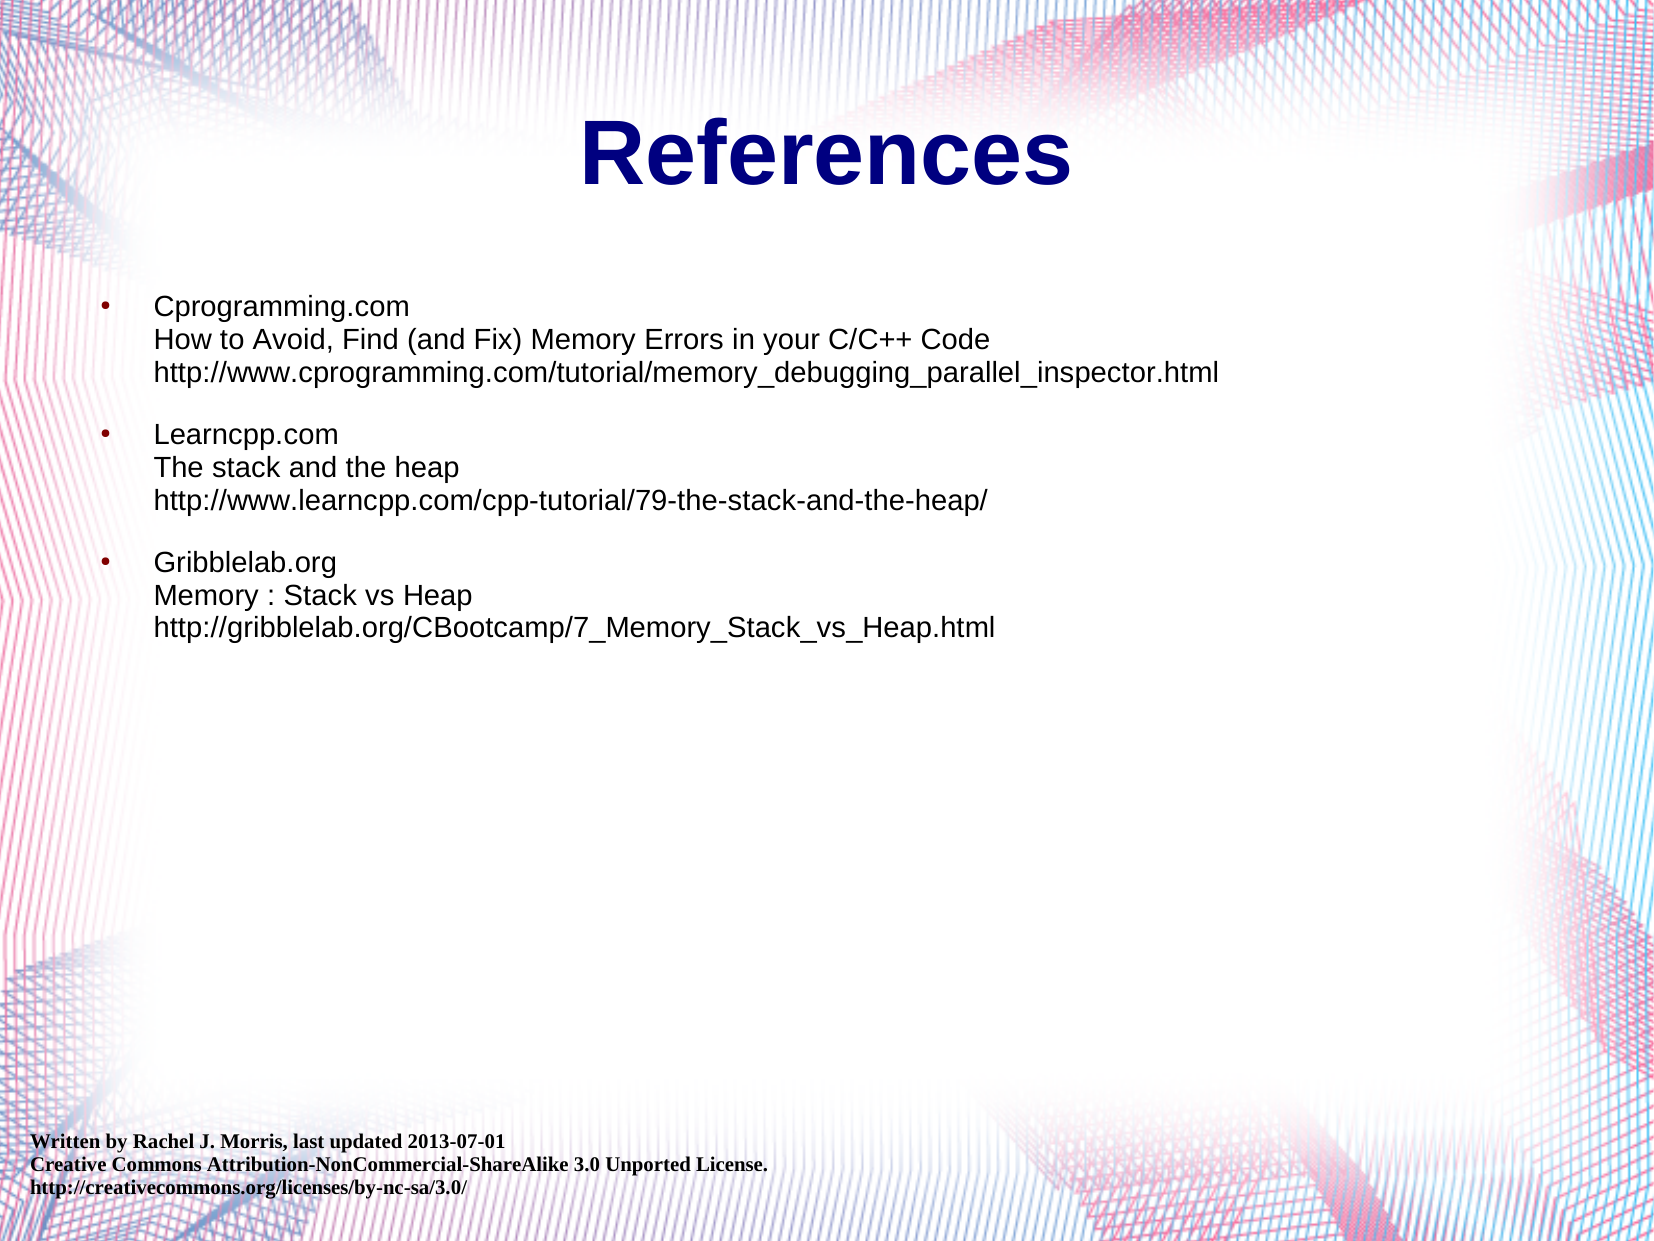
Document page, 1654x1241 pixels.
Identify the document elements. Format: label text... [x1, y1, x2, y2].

list Cprogramming.com How to Avoid, Find (and Fix) Memory Errors in your C/C++ Code http://www.cprogramming.com/tutorial/memory_debugging_parallel_inspector.html Learncpp.com The stack and the heap http://www.learncpp.com/cpp-tutorial/79-the-stack-and-the-heap/ Gribblelab.org Memory : Stack vs Heap http://gribblelab.org/CBootcamp/7_Memory_Stack_vs_Heap.html [82, 290, 1571, 1010]
title References [82, 49, 1571, 257]
picture [0, 0, 1654, 1241]
